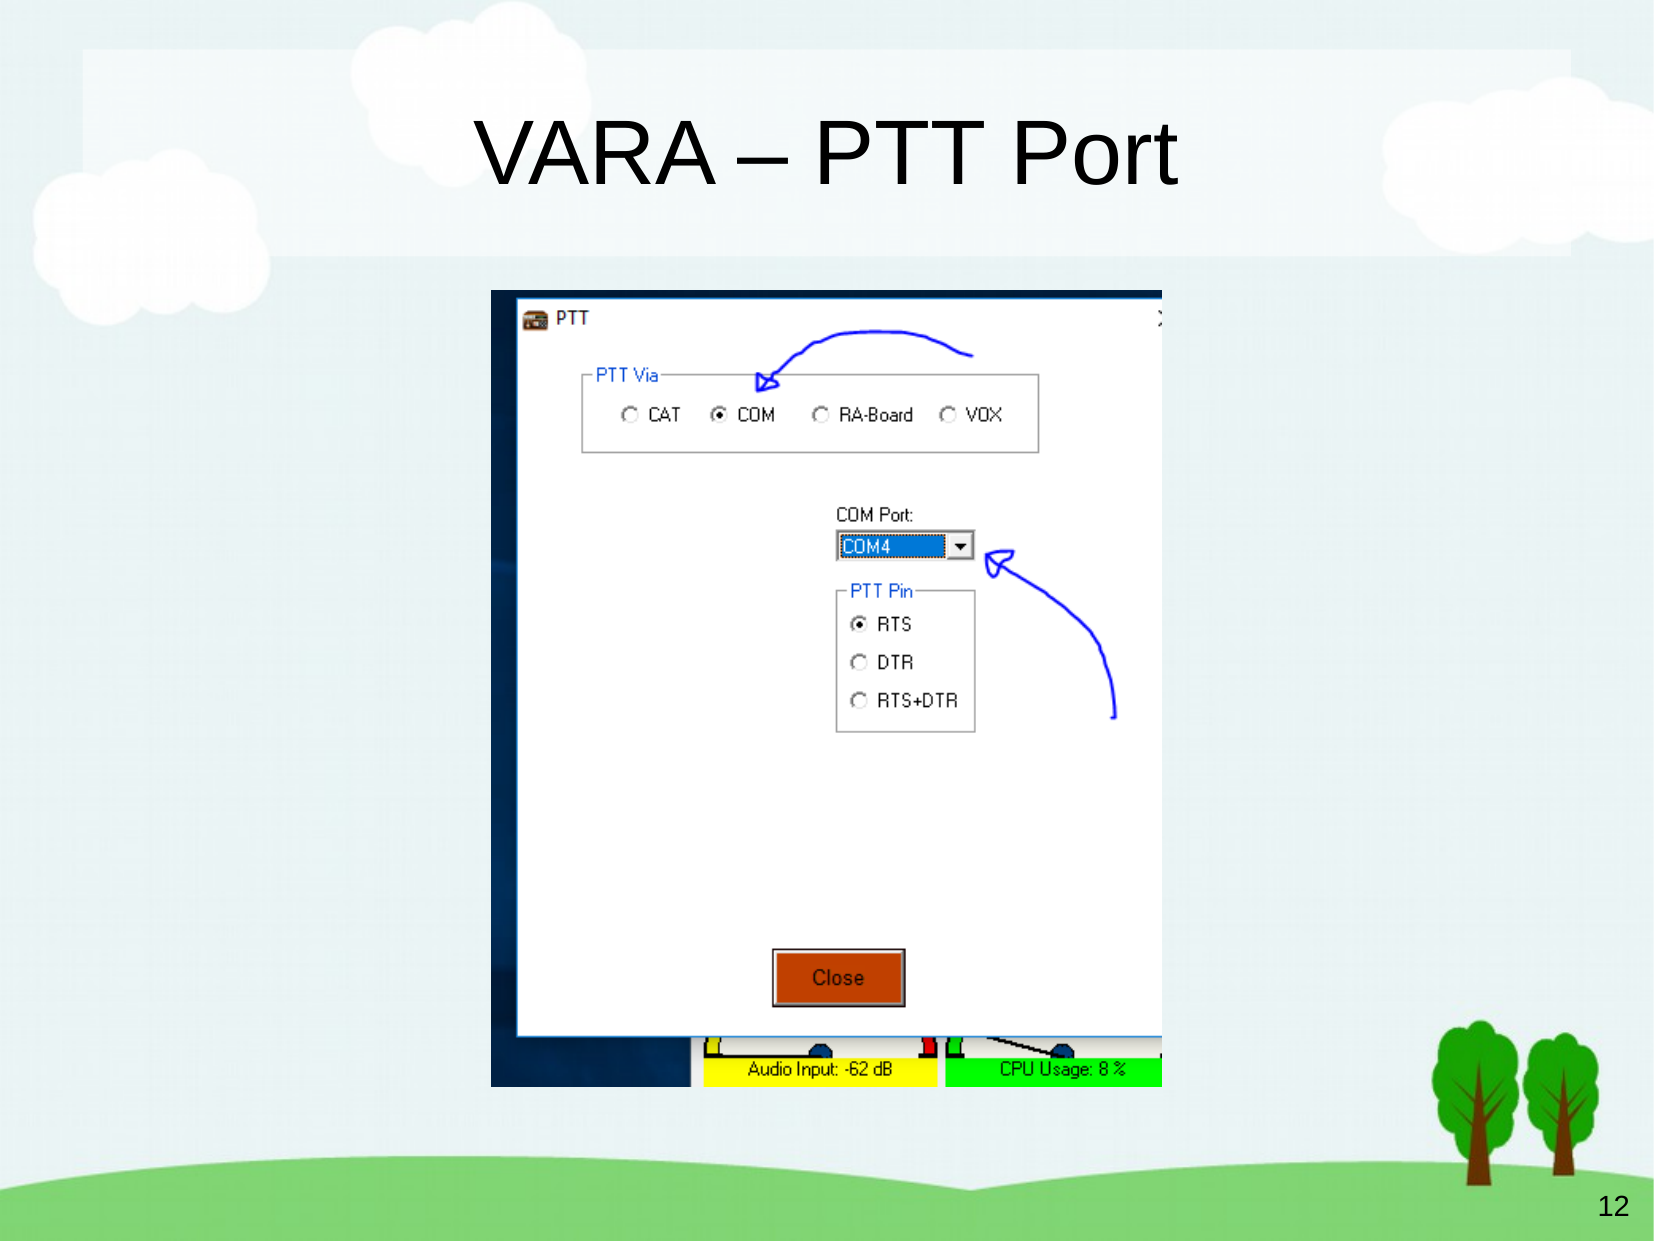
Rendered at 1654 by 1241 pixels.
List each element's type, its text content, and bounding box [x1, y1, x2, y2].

picture [0, 0, 1654, 1241]
title VARA – PTT Port [82, 49, 1571, 257]
